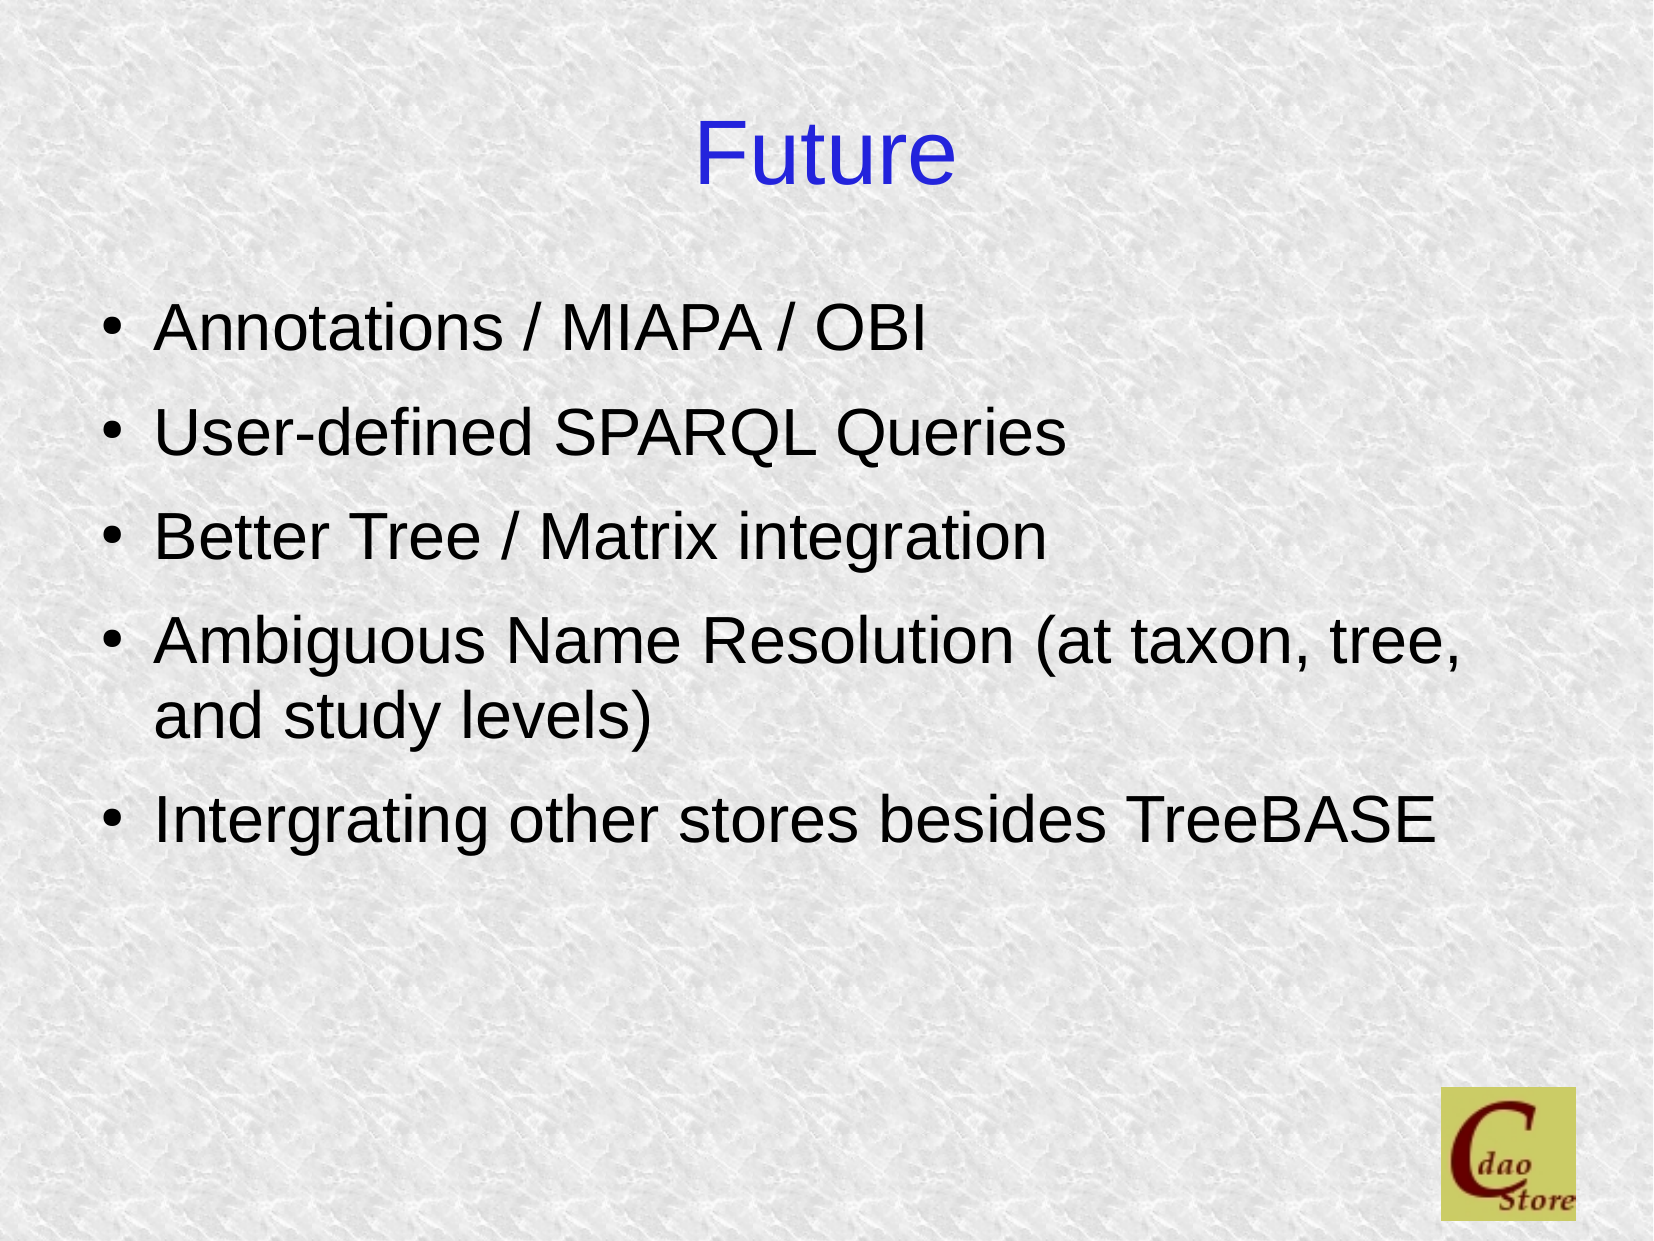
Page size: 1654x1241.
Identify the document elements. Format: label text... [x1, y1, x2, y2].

title Future [82, 49, 1571, 257]
list Annotations / MIAPA / OBI User-defined SPARQL Queries Better Tree / Matrix integration Ambiguous Name Resolution (at taxon, tree, and study levels) Intergrating other stores besides TreeBASE [82, 290, 1571, 1109]
picture [0, 0, 1654, 1241]
